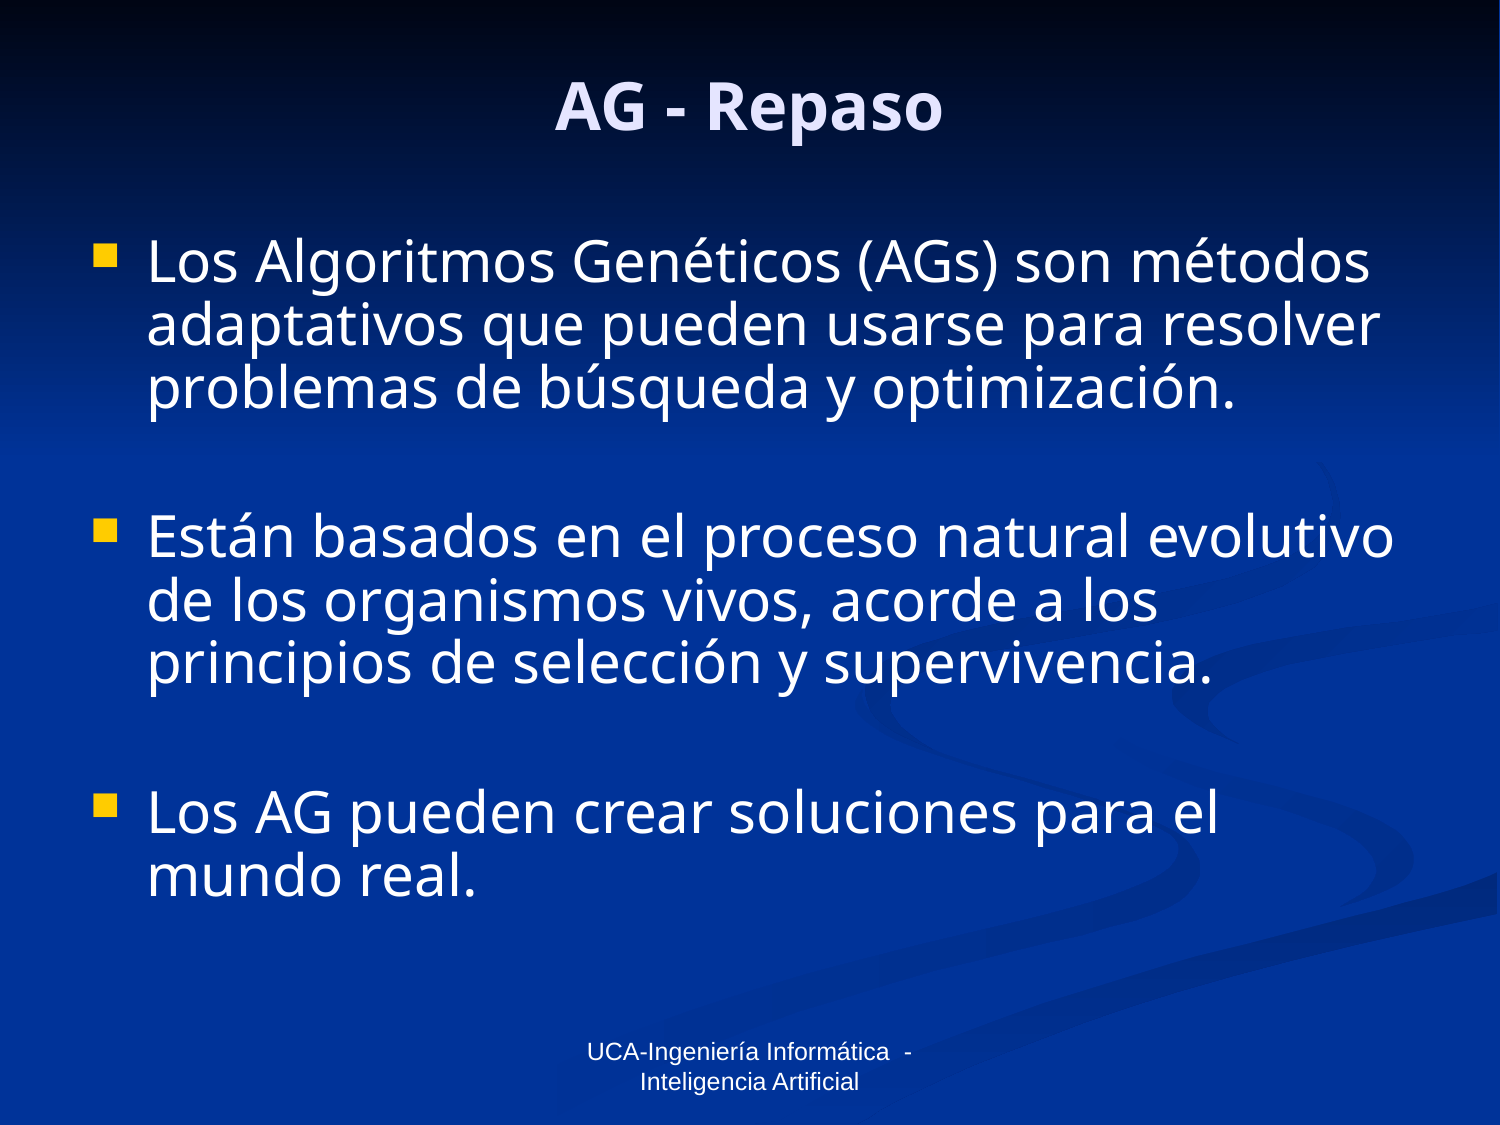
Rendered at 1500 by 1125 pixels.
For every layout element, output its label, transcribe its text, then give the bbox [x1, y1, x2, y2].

title AG - Repaso [75, 45, 1425, 163]
list Los Algoritmos Genéticos (AGs) son métodos adaptativos que pueden usarse para resolver problemas de búsqueda y optimización. Están basados en el proceso natural evolutivo de los organismos vivos, acorde a los principios de selección y supervivencia. Los AG pueden crear soluciones para el mundo real. [75, 224, 1425, 1043]
footer UCA-Ingeniería Informática - Inteligencia Artificial [512, 1043, 988, 1104]
